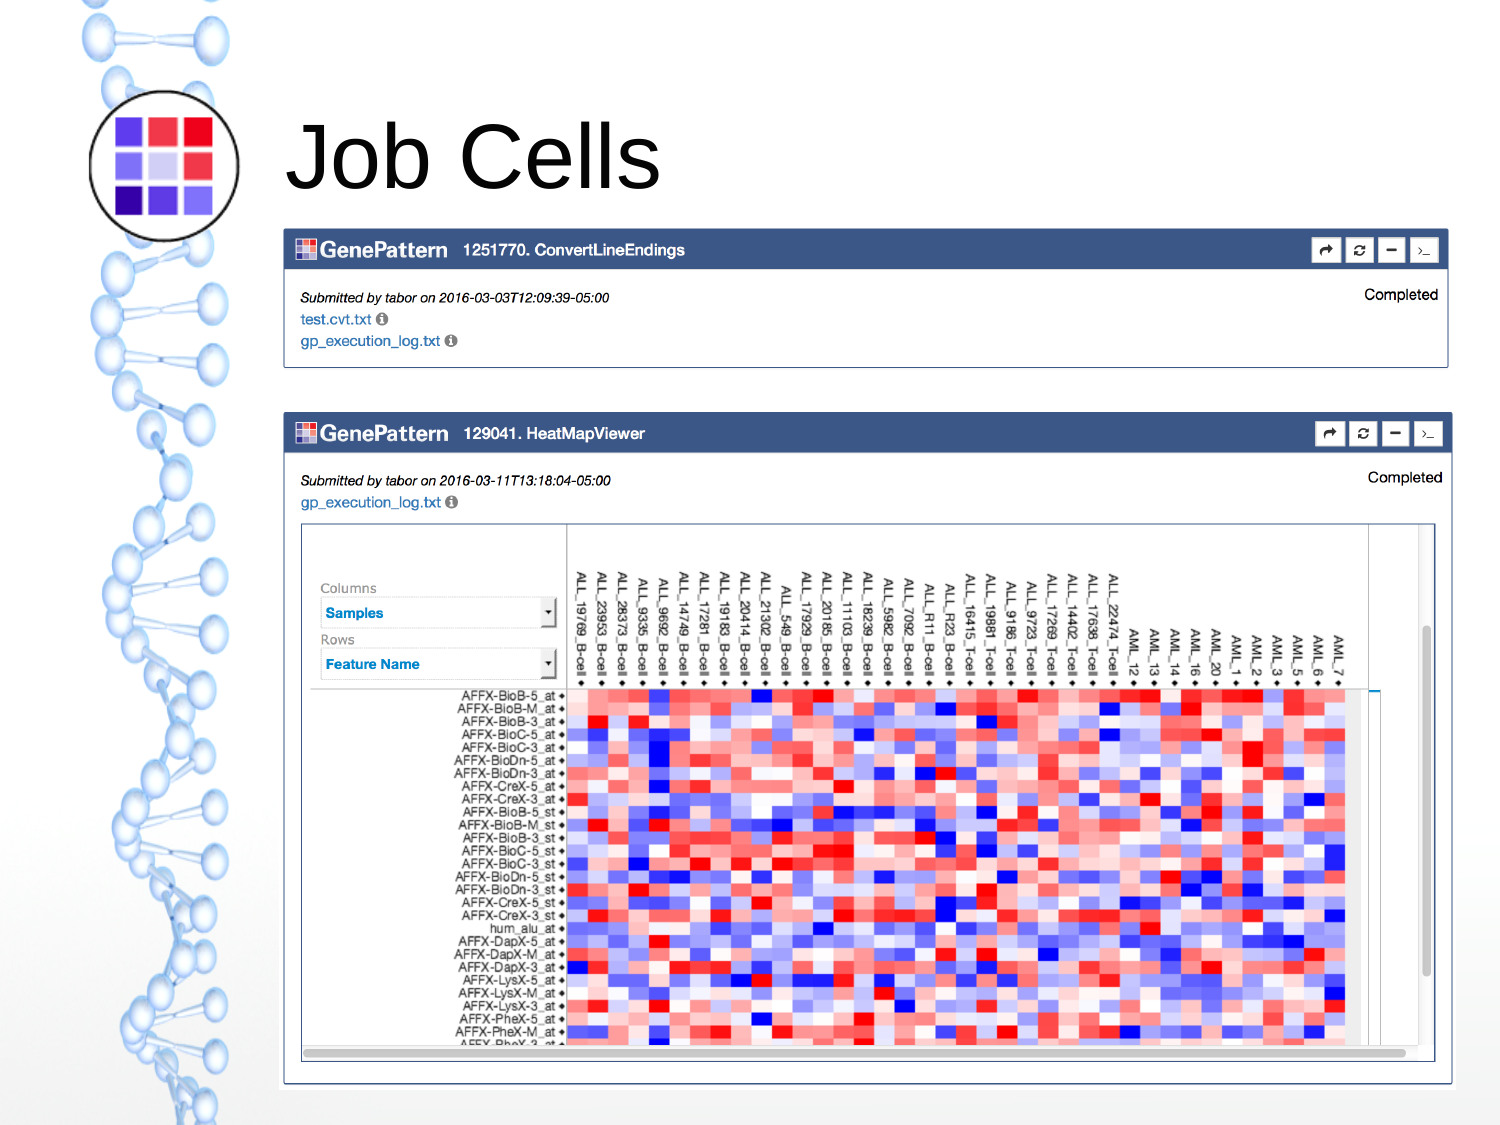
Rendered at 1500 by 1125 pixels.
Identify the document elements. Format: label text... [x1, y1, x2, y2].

title Job Cells [285, 36, 1426, 224]
picture [0, 0, 1500, 1125]
